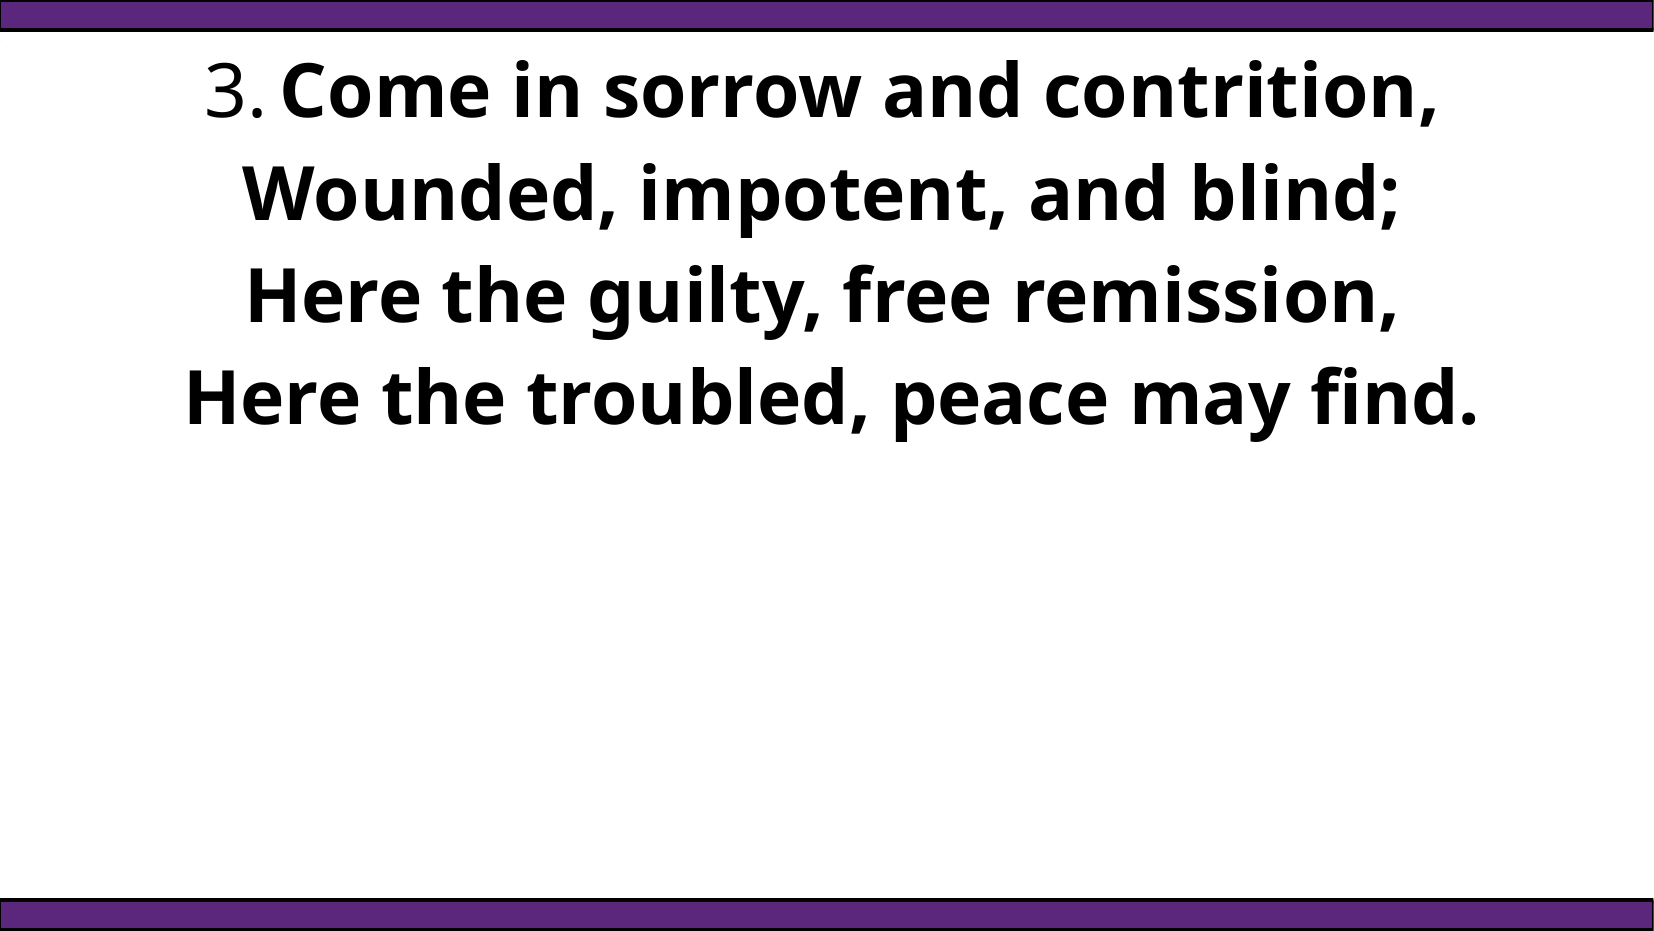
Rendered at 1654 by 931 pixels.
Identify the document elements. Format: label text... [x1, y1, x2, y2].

text_box [0, 0, 1654, 31]
text_box [0, 900, 1654, 931]
text_box 3. Come in sorrow and contrition, Wounded, impotent, and blind; Here the guilty, free remission, Here the troubled, peace may find. [90, 30, 1576, 445]
picture [0, 31, 1654, 900]
